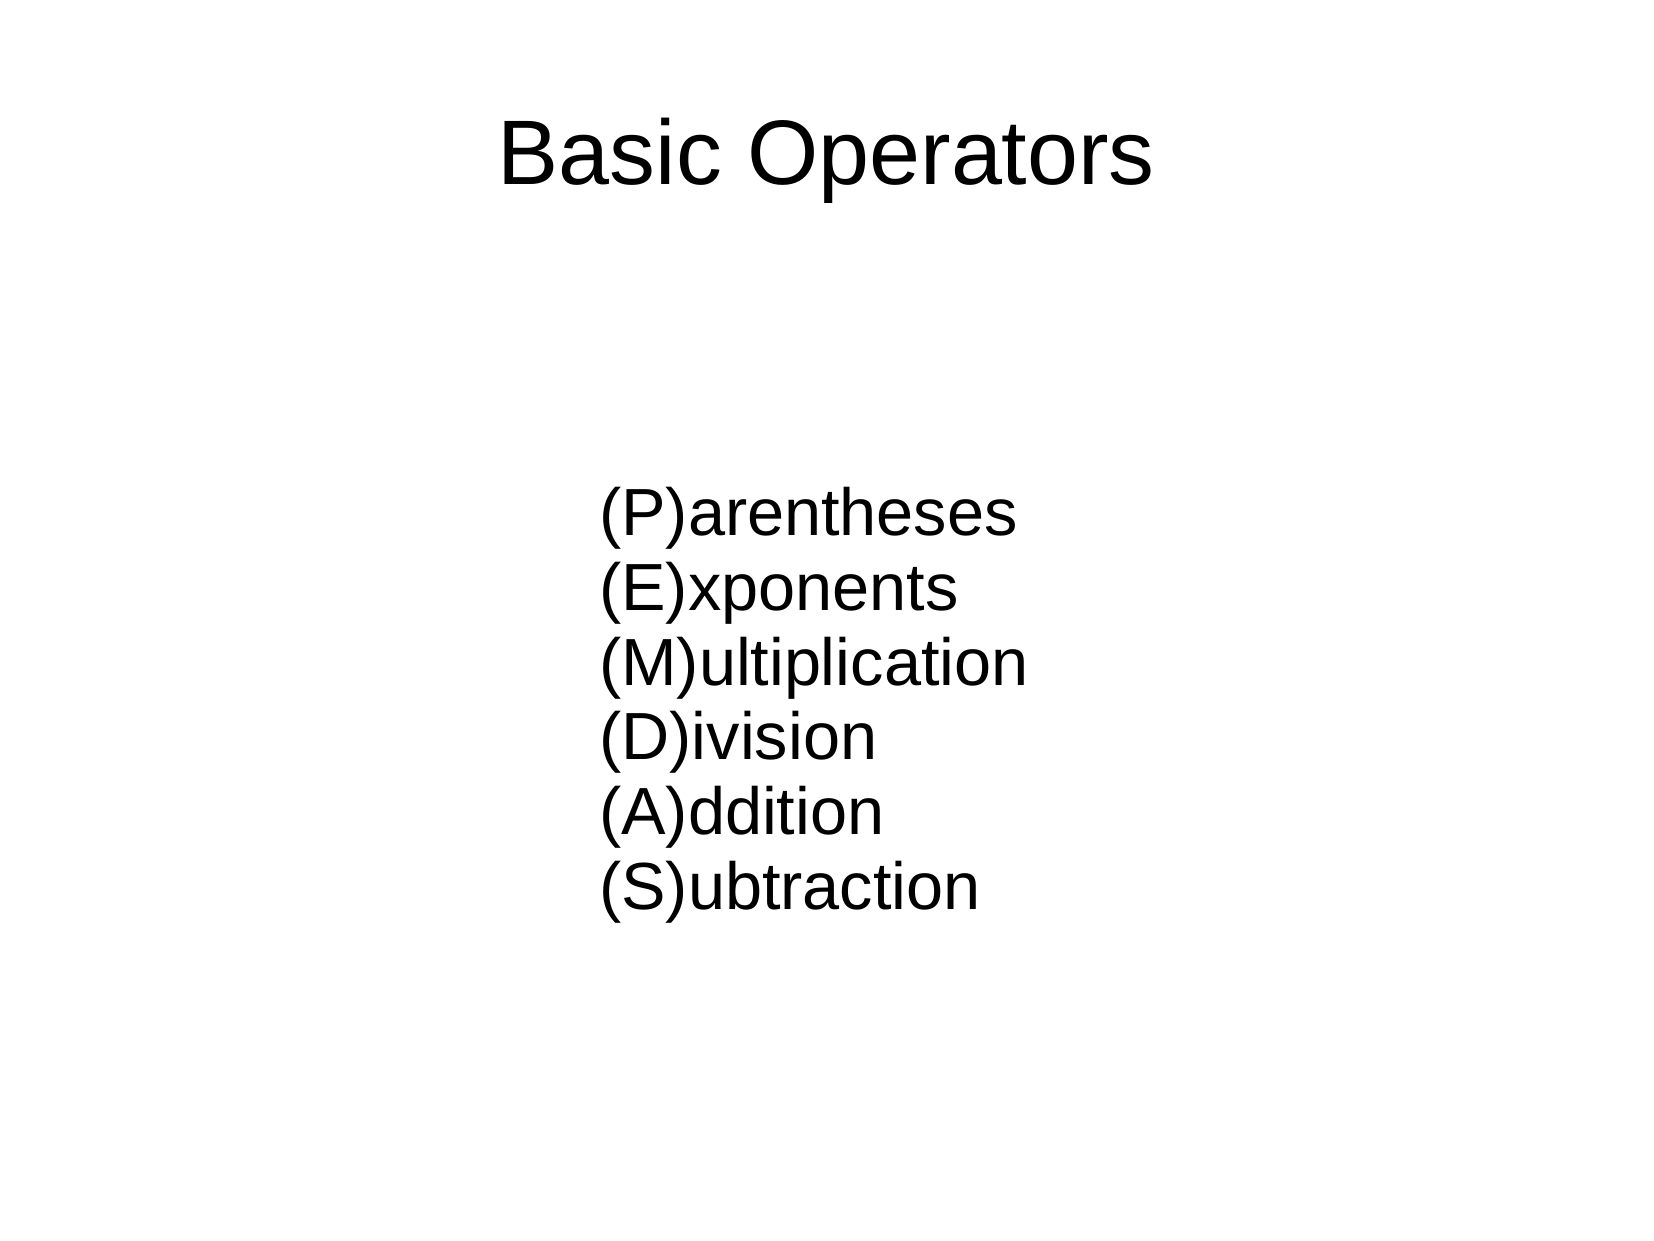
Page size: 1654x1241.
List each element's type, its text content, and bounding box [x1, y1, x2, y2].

title Basic Operators [82, 49, 1571, 250]
subtitle (P)arentheses (E)xponents (M)ultiplication (D)ivision (A)ddition (S)ubtraction [82, 250, 1571, 1149]
